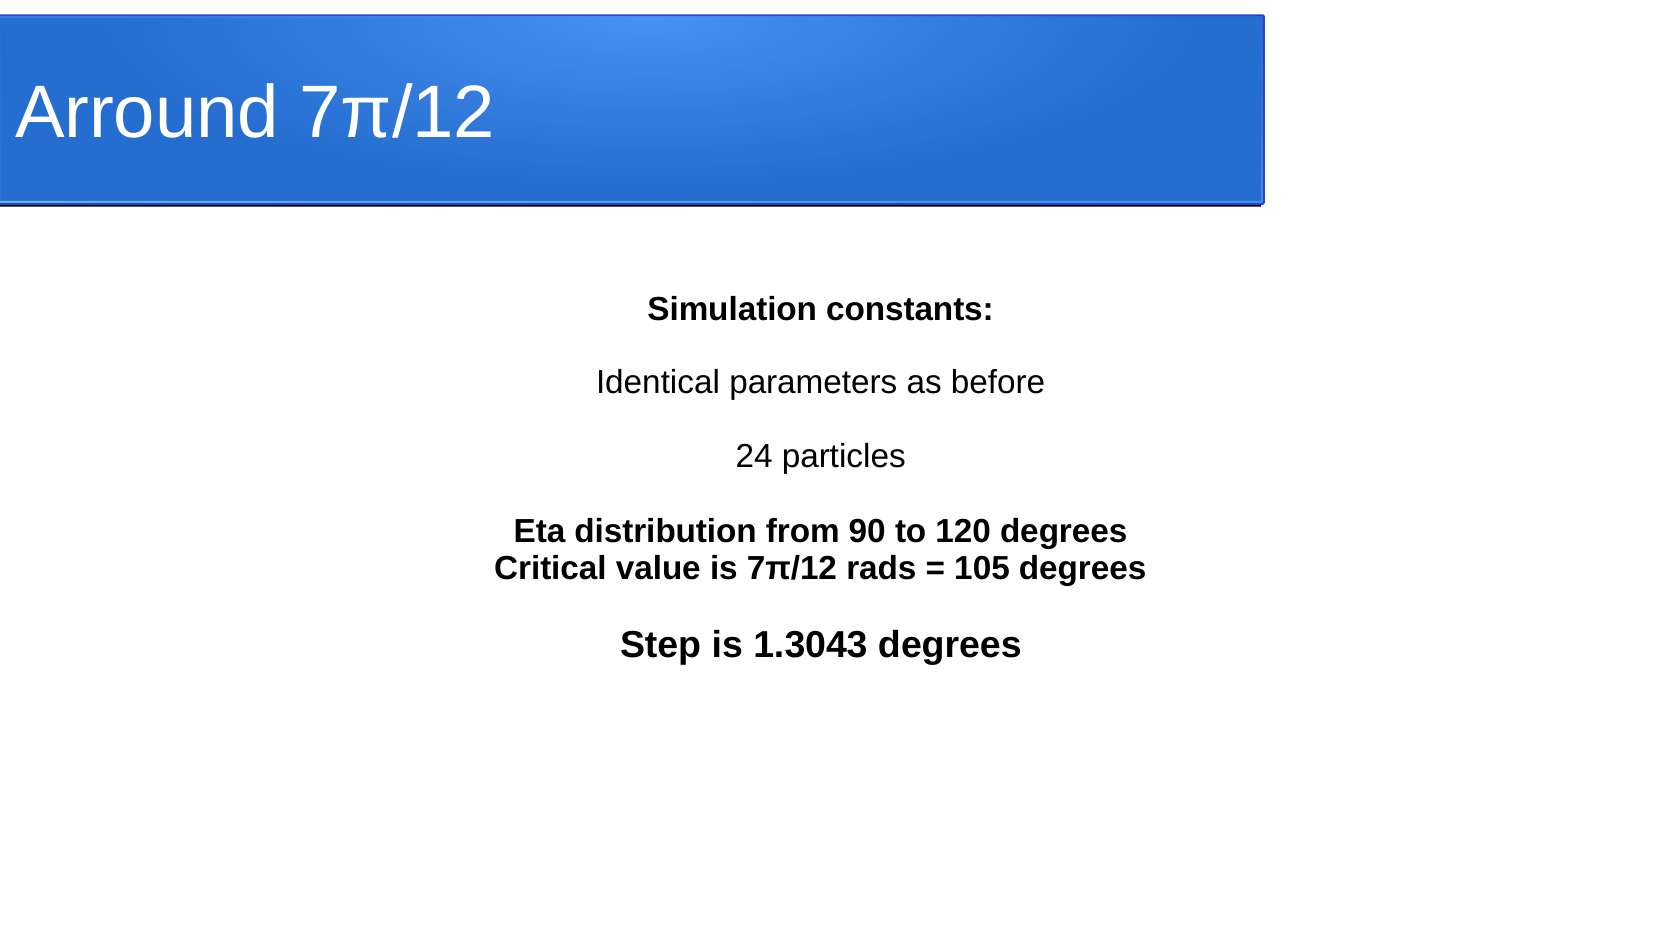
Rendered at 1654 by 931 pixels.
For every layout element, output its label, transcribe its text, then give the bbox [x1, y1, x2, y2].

title Arround 7π/12 [15, 0, 1261, 237]
subtitle Simulation constants: Identical parameters as before 24 particles Eta distribution from 90 to 120 degrees Critical value is 7π/12 rads = 105 degrees Step is 1.3043 degrees [76, 215, 1565, 925]
